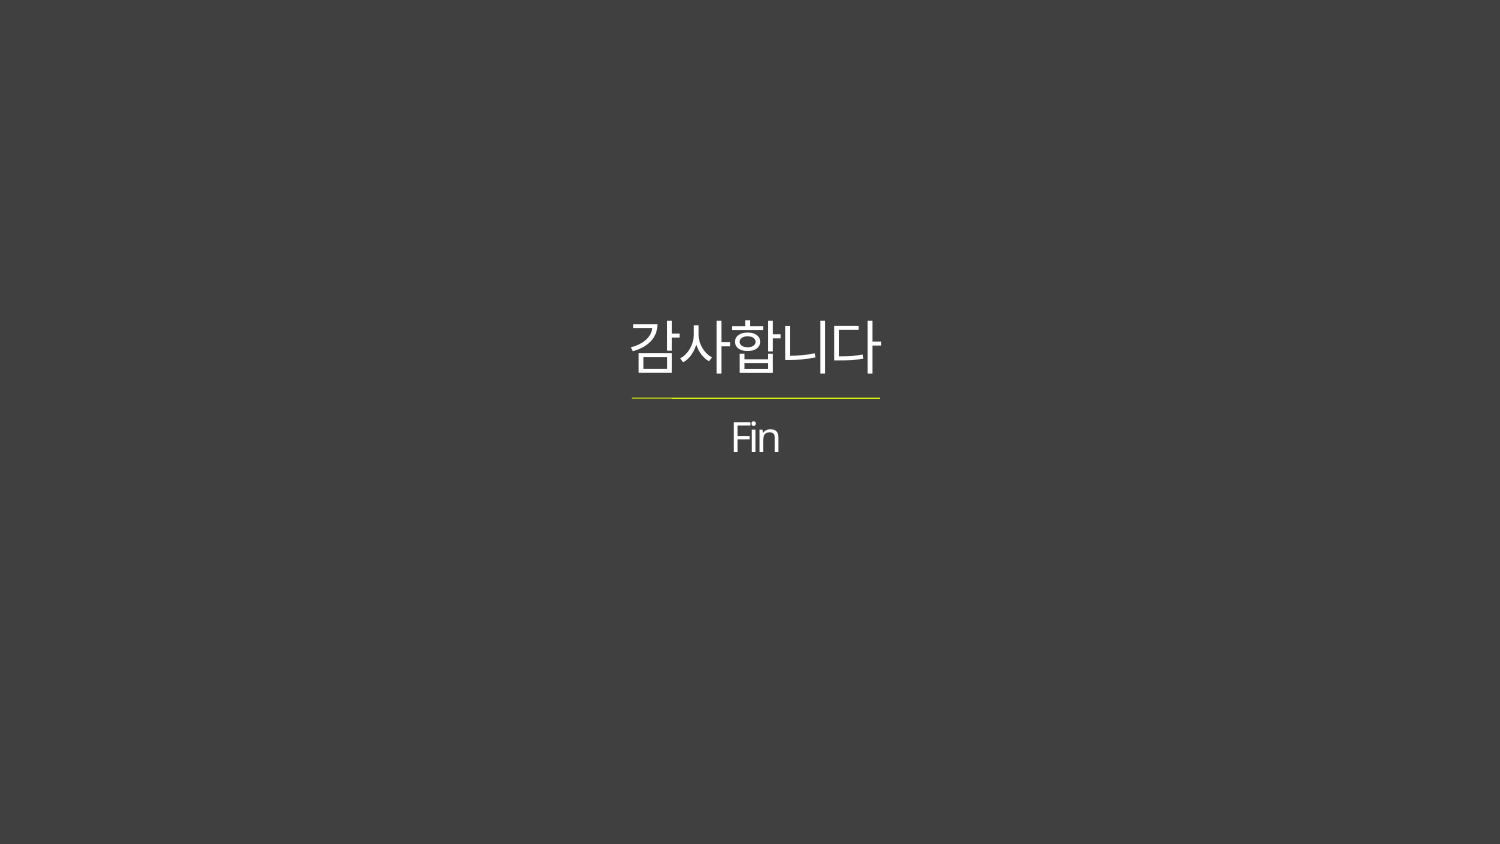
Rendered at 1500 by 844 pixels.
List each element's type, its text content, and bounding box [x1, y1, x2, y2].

text_box 감사합니다 [377, 303, 1134, 389]
text_box Fin [377, 403, 1134, 469]
